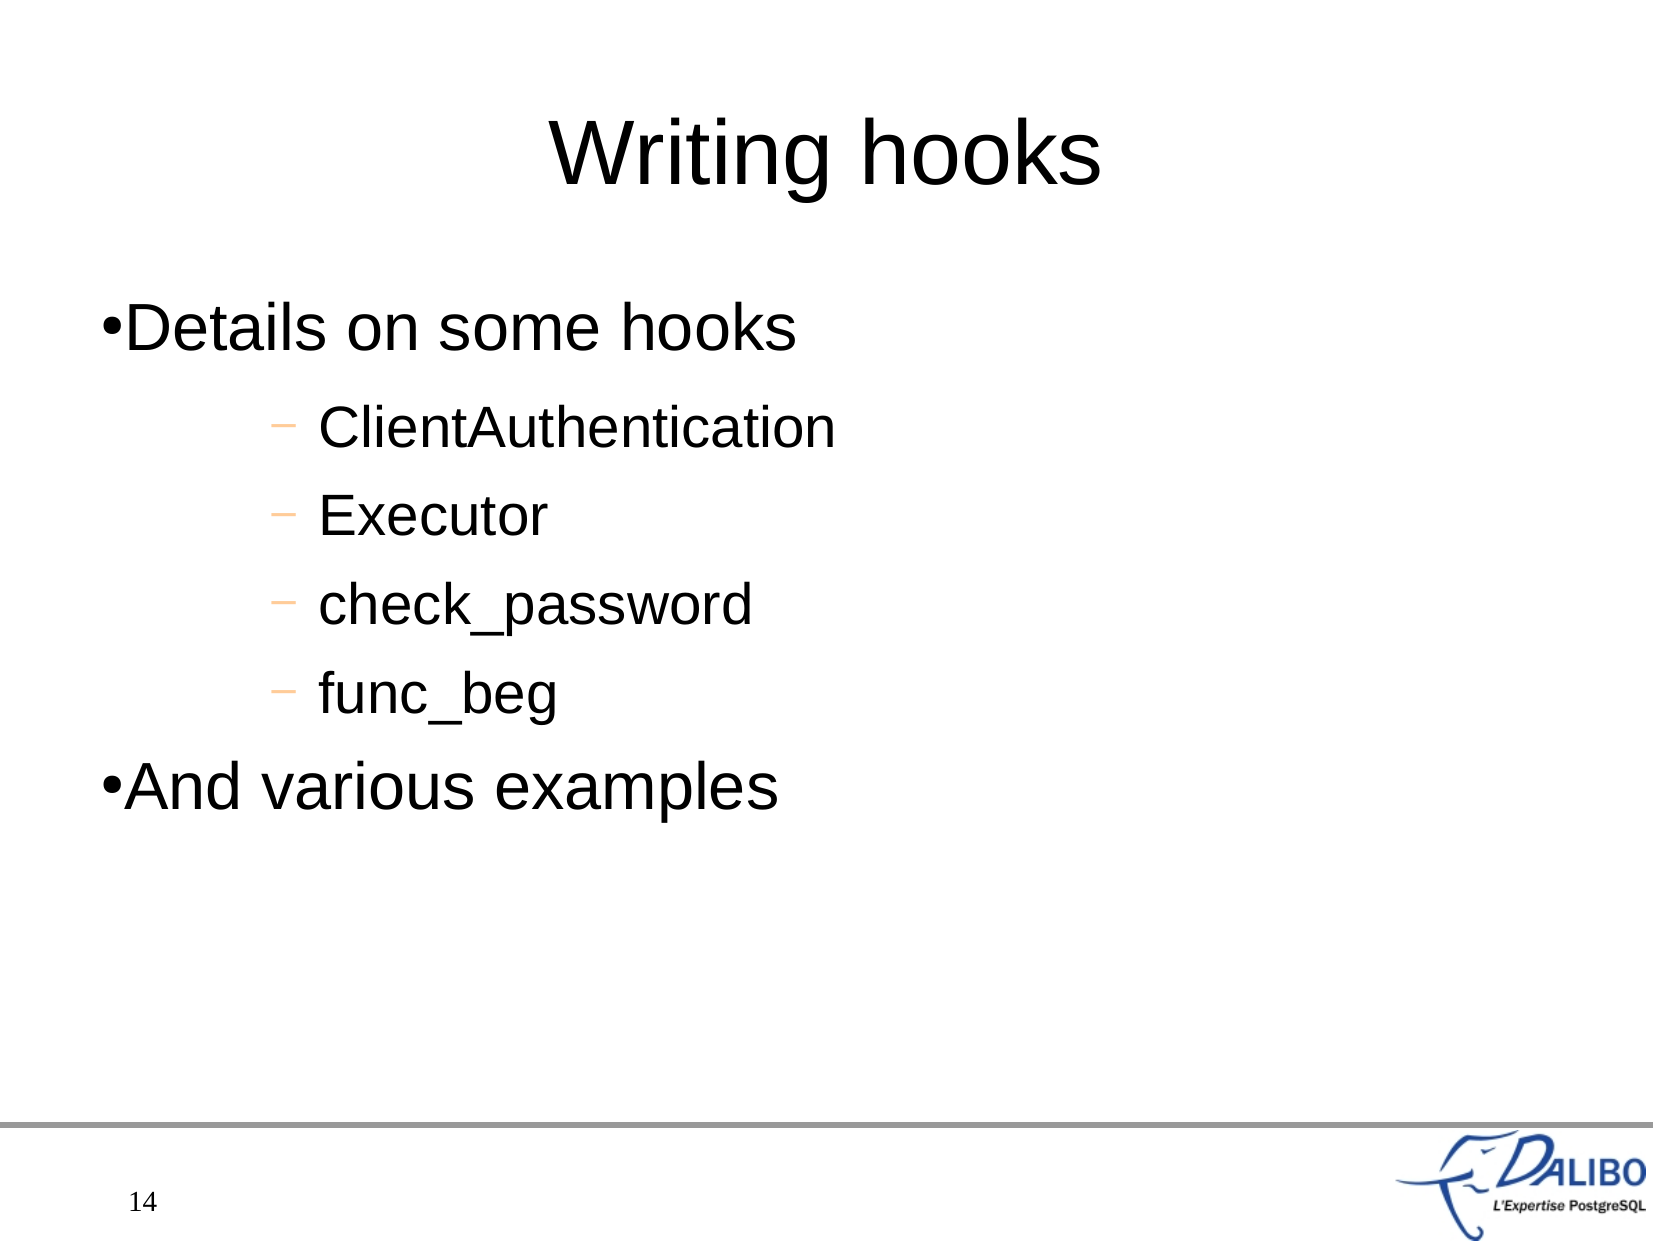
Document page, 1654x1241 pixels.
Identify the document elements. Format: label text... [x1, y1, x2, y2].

picture [1395, 1130, 1646, 1241]
title Writing hooks [82, 49, 1571, 257]
list Details on some hooks ClientAuthentication Executor check_password func_beg And various examples [82, 290, 1571, 1109]
